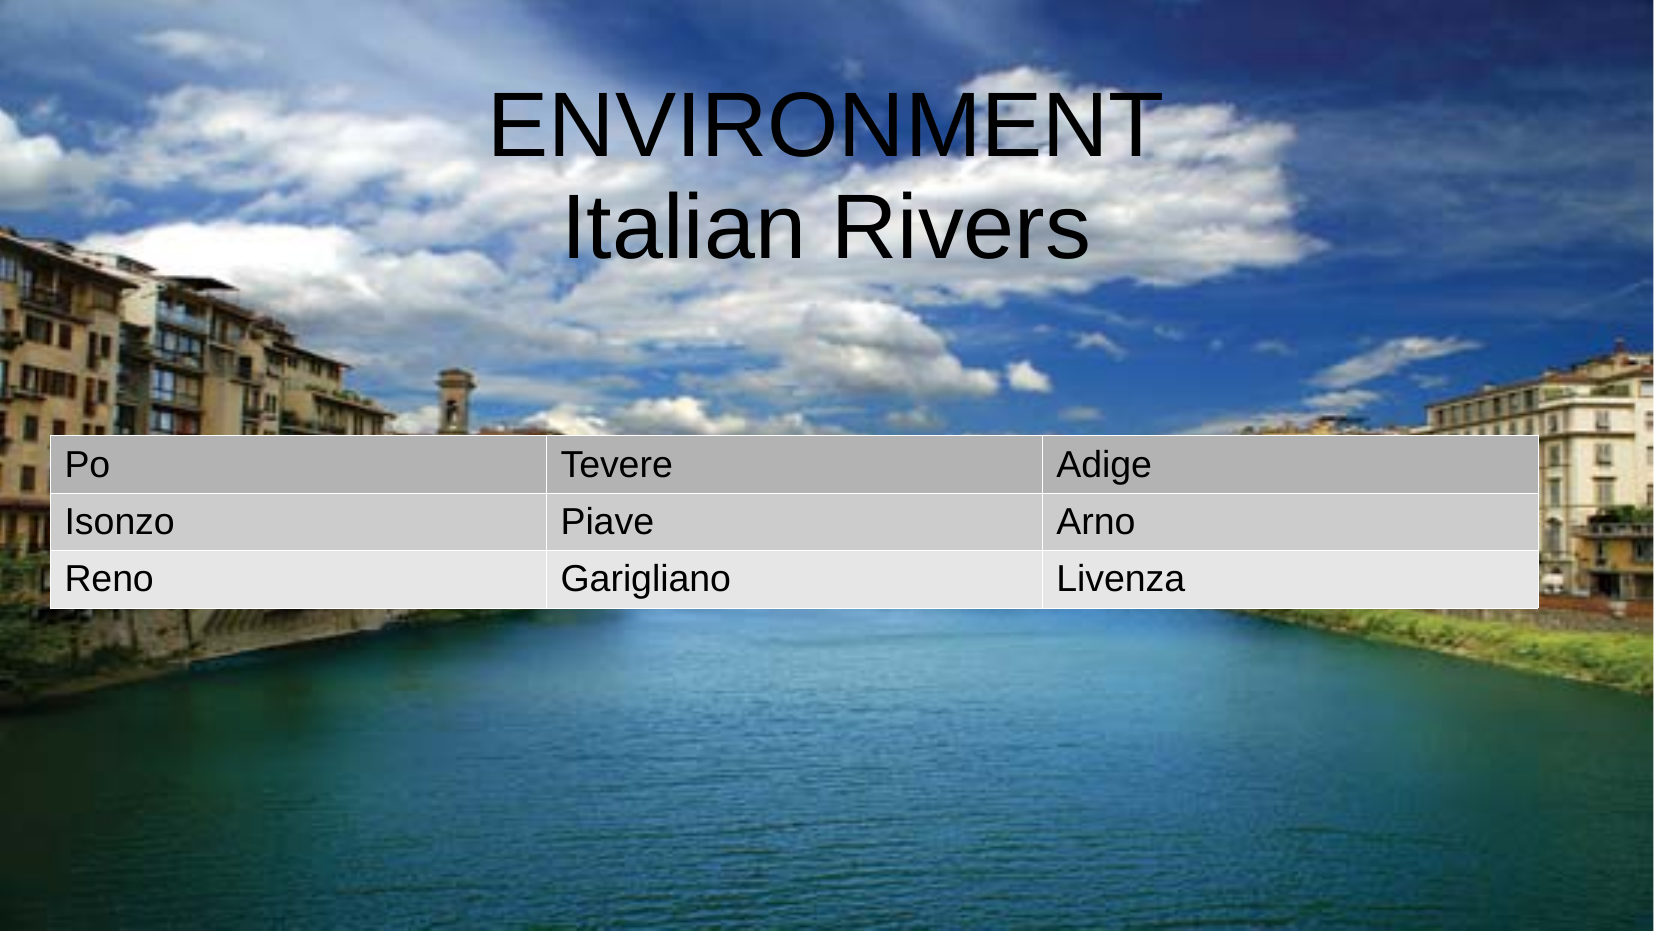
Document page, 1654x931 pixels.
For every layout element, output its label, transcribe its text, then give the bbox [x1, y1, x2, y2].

table_cell Isonzo [51, 494, 546, 550]
table_cell Livenza [1043, 551, 1538, 608]
table_cell Arno [1043, 494, 1538, 550]
table_cell Reno [51, 551, 546, 608]
picture [0, 0, 1654, 931]
title ENVIRONMENT Italian Rivers [82, 37, 1571, 316]
table_cell Piave [547, 494, 1042, 550]
table_header Tevere [547, 436, 1042, 493]
table_cell Garigliano [547, 551, 1042, 608]
table_header Adige [1043, 436, 1538, 493]
table_header Po [51, 436, 546, 493]
